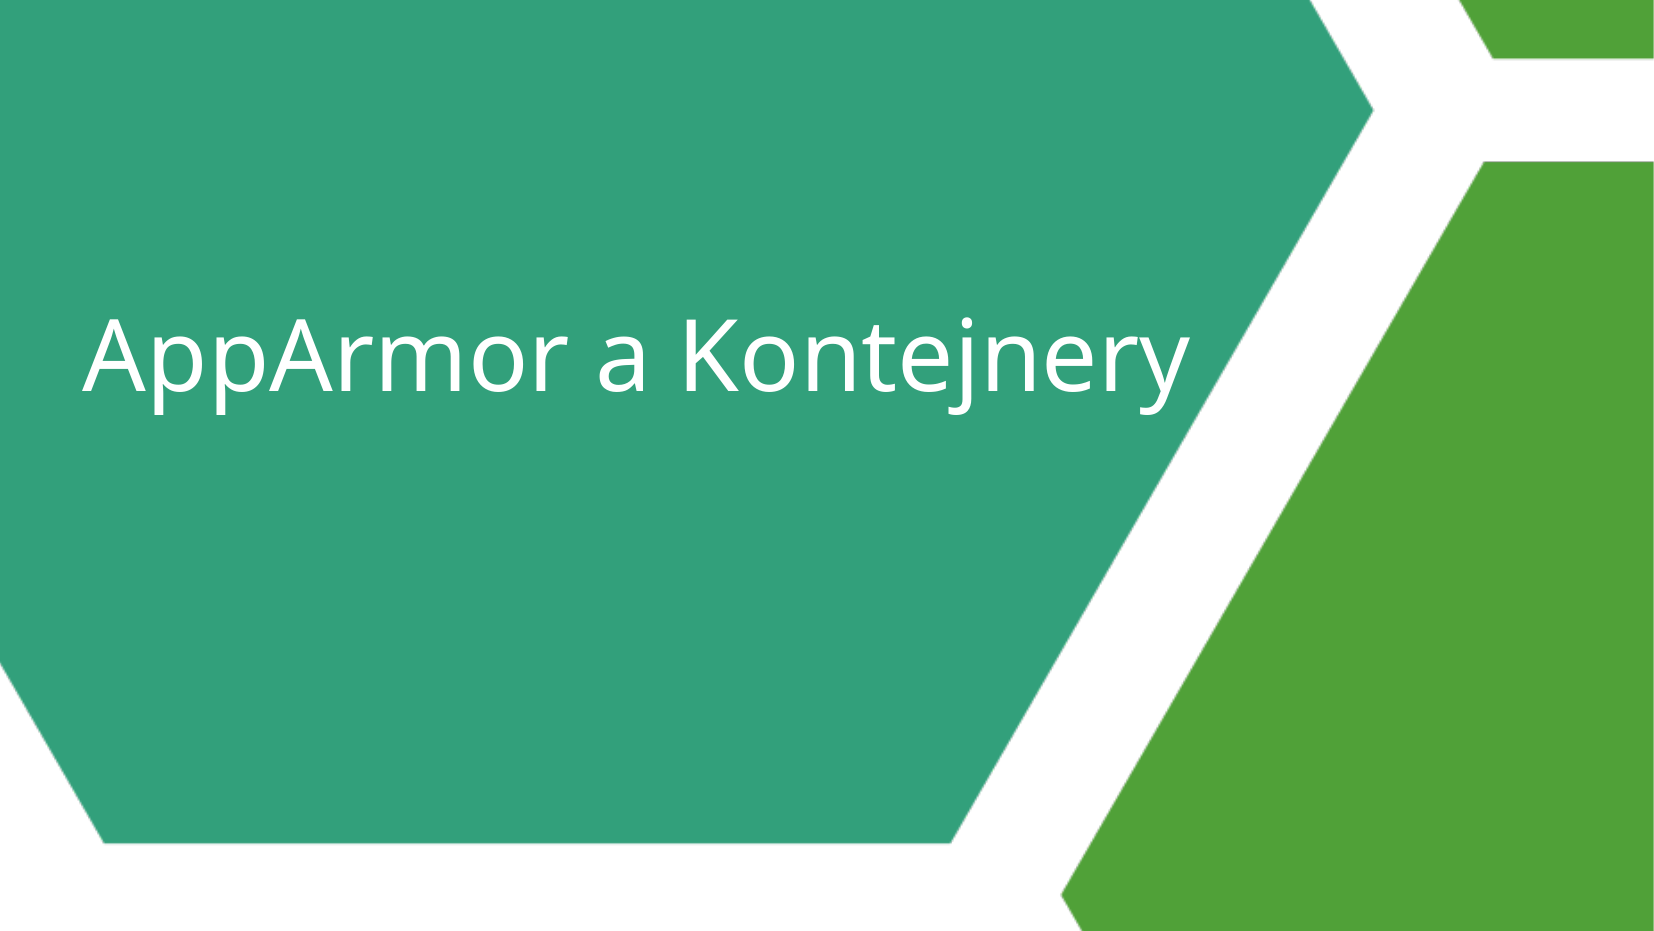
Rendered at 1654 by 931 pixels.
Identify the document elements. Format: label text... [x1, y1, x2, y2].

title AppArmor a Kontejnery [82, 178, 1218, 528]
picture [0, 0, 1654, 931]
